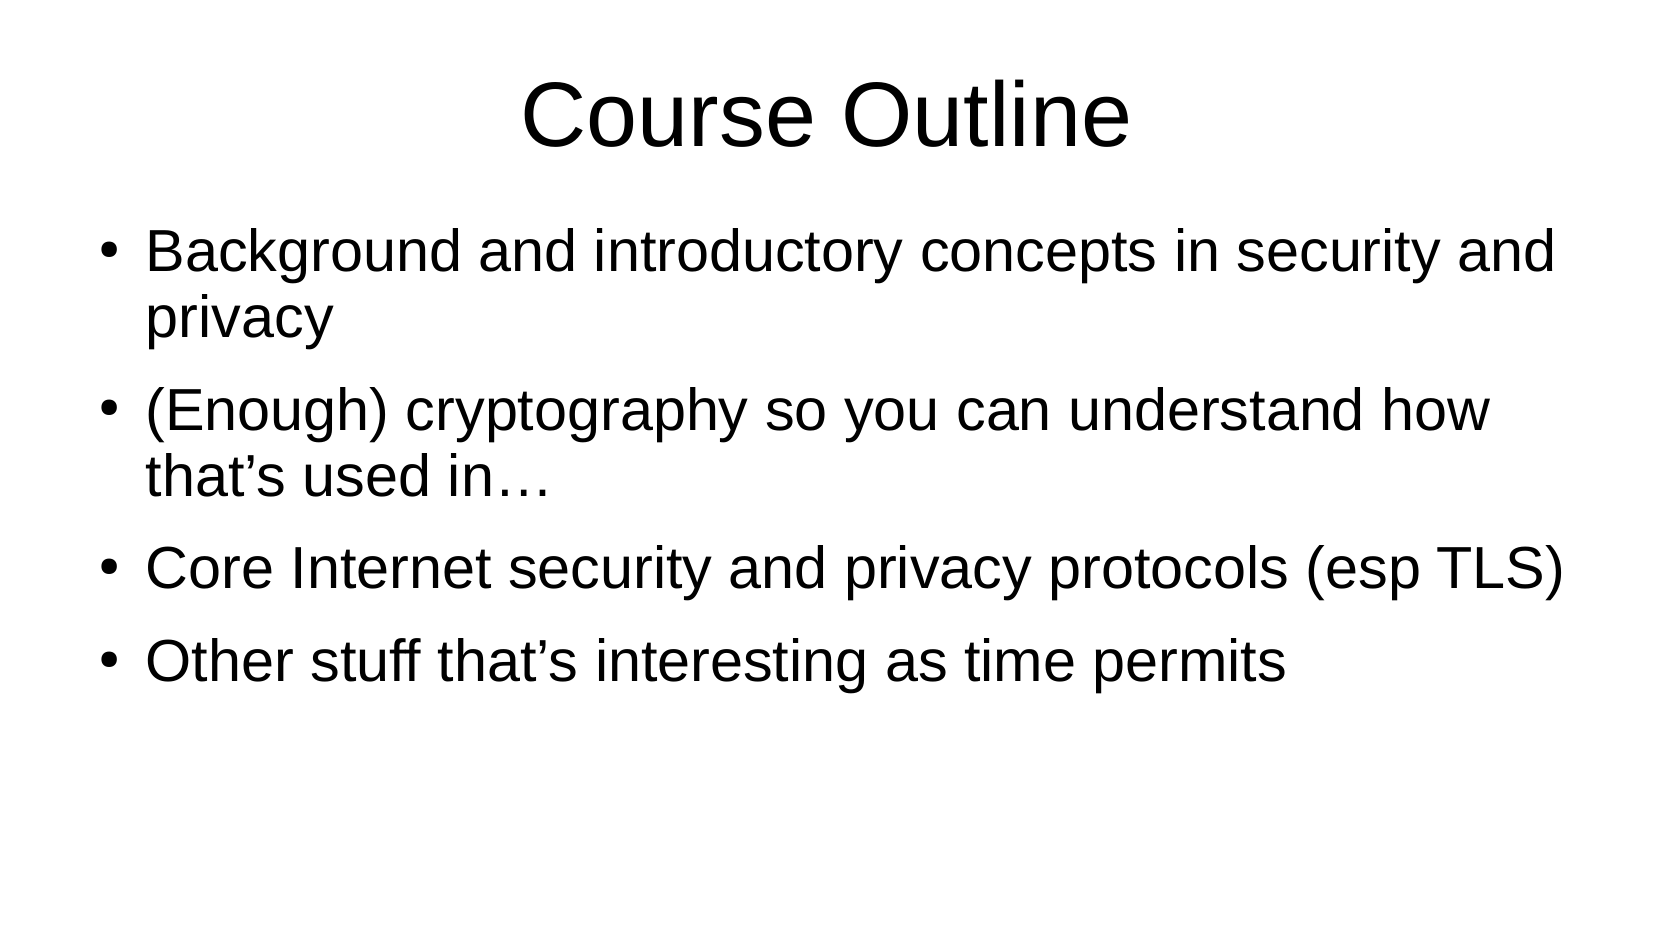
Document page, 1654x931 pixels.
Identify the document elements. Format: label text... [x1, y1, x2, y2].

list Background and introductory concepts in security and privacy (Enough) cryptography so you can understand how that’s used in… Core Internet security and privacy protocols (esp TLS) Other stuff that’s interesting as time permits [82, 217, 1571, 758]
title Course Outline [82, 37, 1571, 193]
